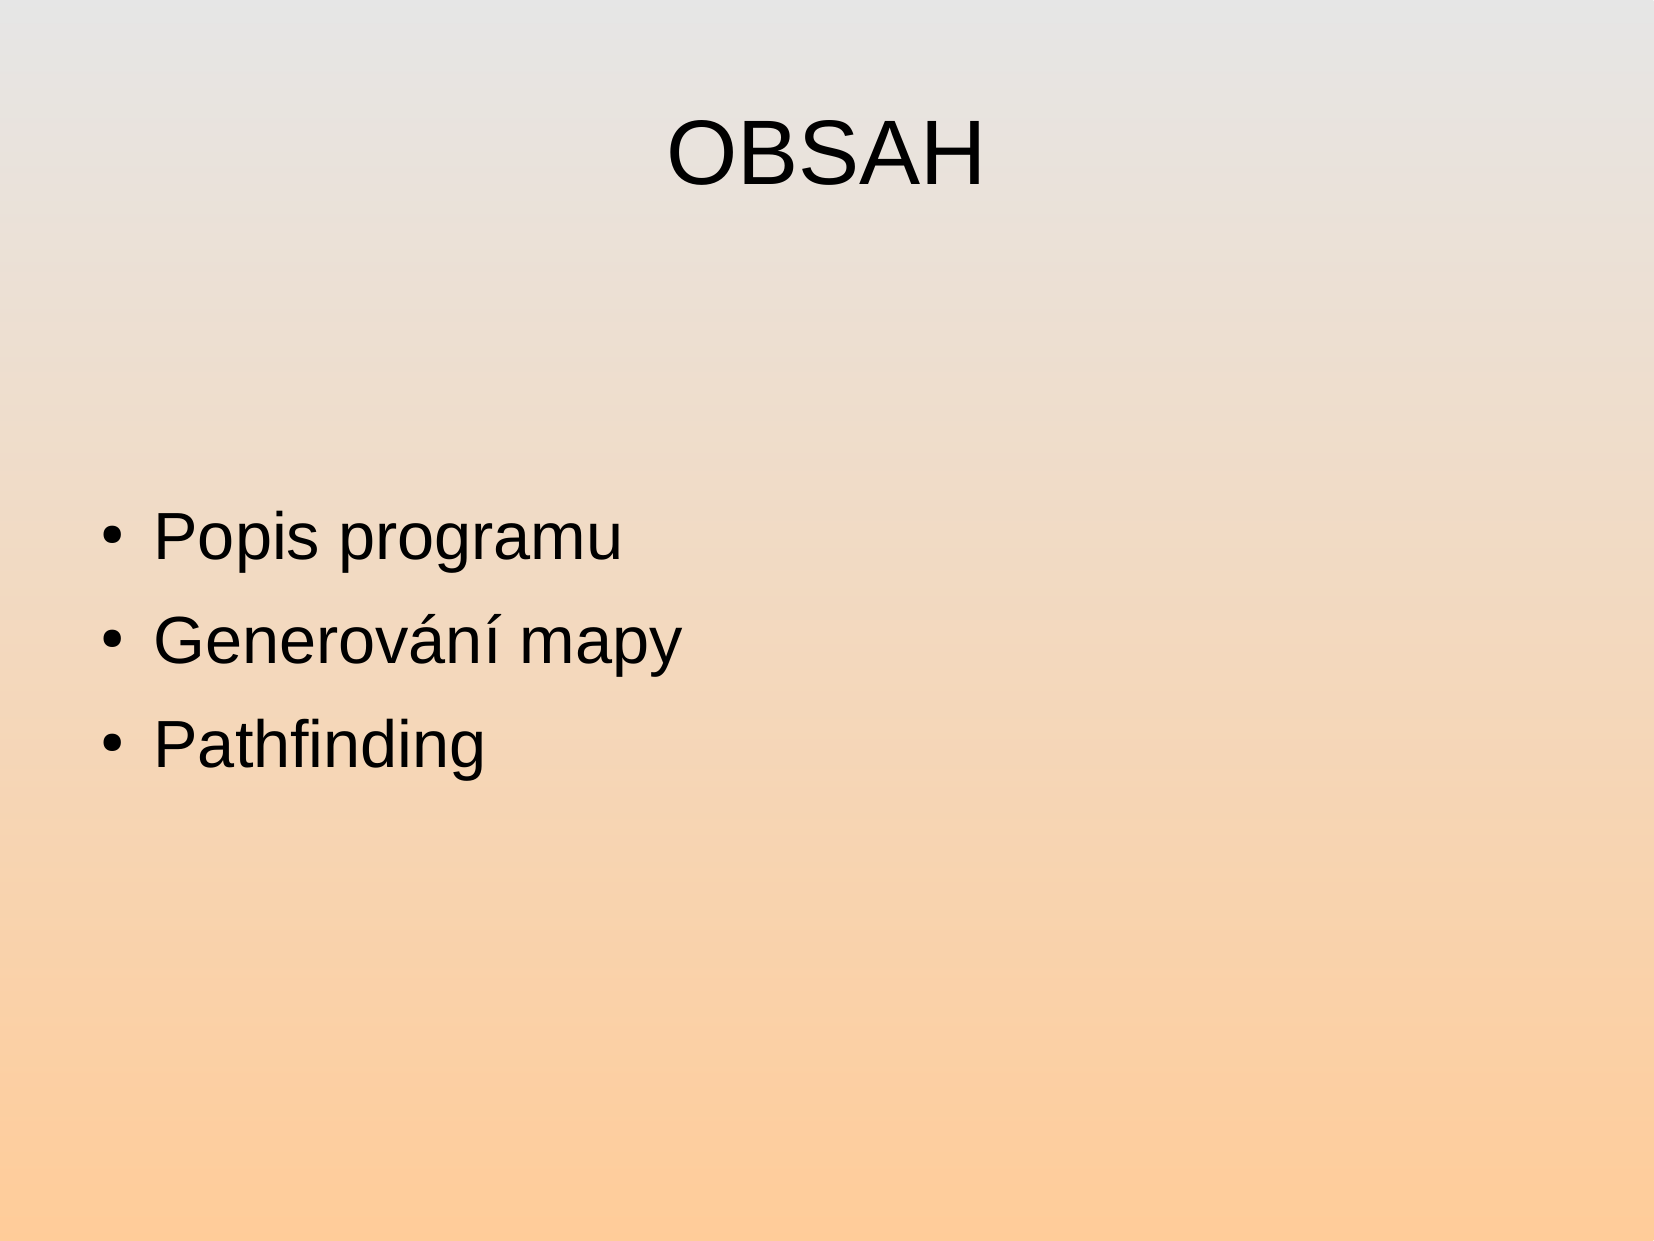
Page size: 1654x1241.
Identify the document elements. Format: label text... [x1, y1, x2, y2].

title OBSAH [82, 56, 1571, 250]
list Popis programu Generování mapy Pathfinding [82, 290, 1571, 1094]
